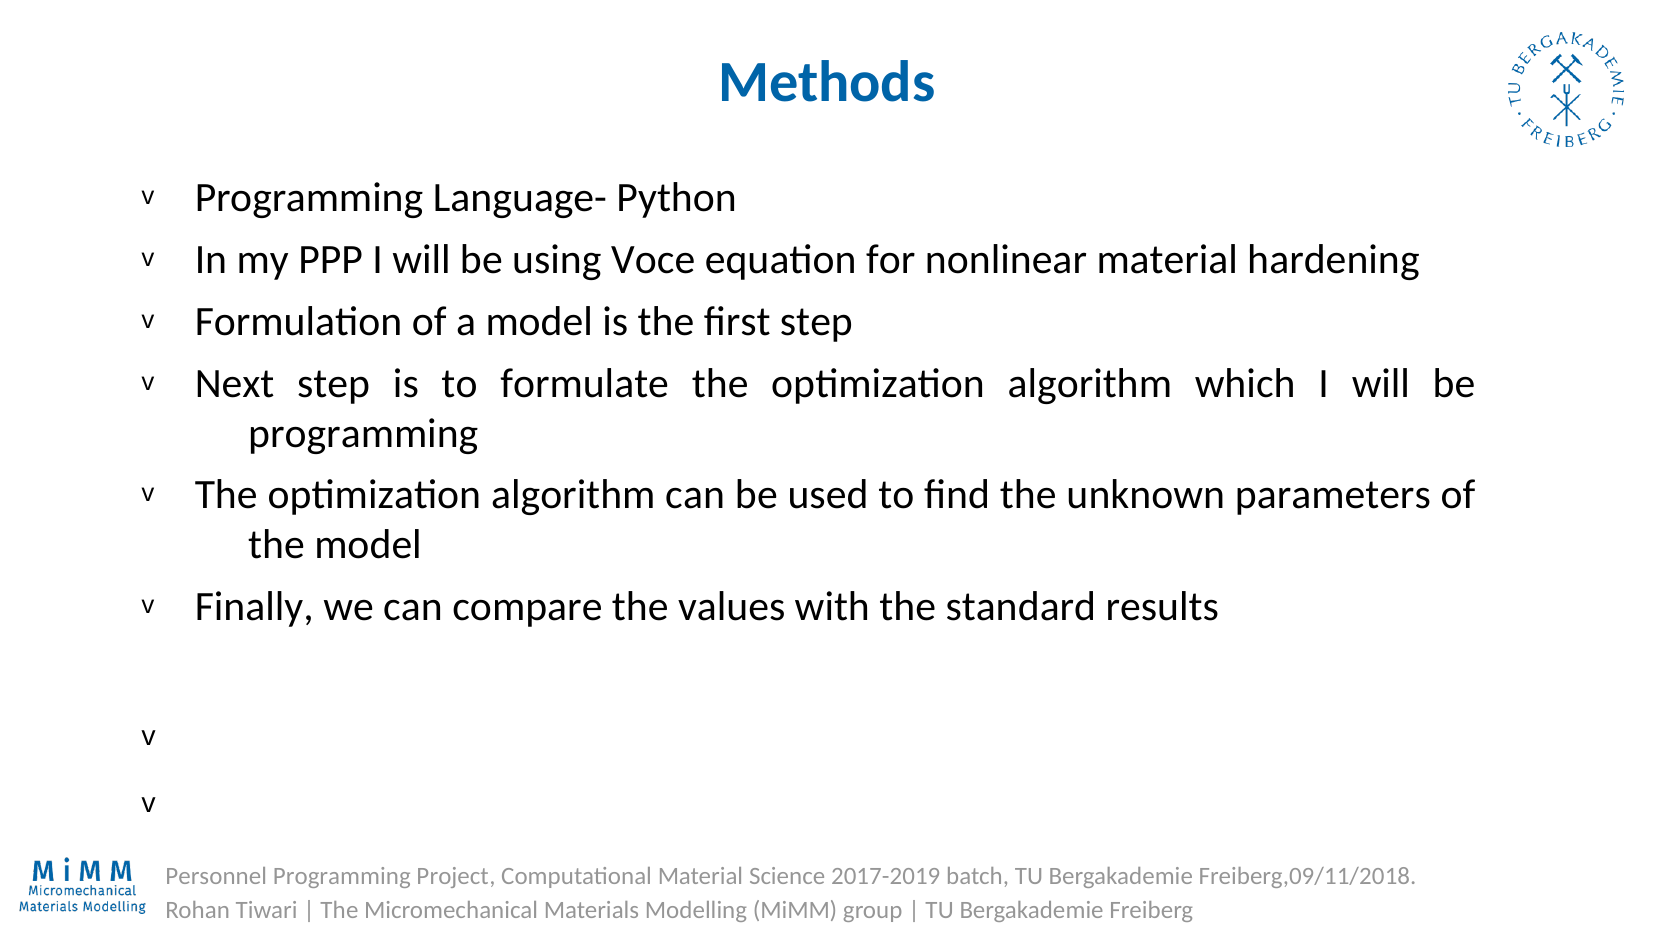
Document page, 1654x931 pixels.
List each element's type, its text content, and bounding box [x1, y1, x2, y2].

text_box Personnel Programming Project, Computational Material Science 2017-2019 batch, TU Bergakademie Freiberg,09/11/2018. Rohan Tiwari | The Micromechanical Materials Modelling (MiMM) group | TU Bergakademie Freiberg [165, 854, 1607, 919]
title Methods [82, 43, 1571, 114]
list Programming Language- Python In my PPP I will be using Voce equation for nonlinear material hardening Formulation of a model is the first step Next step is to formulate the optimization algorithm which I will be programming The optimization algorithm can be used to find the unknown parameters of the model Finally, we can compare the values with the standard results [106, 169, 1477, 785]
